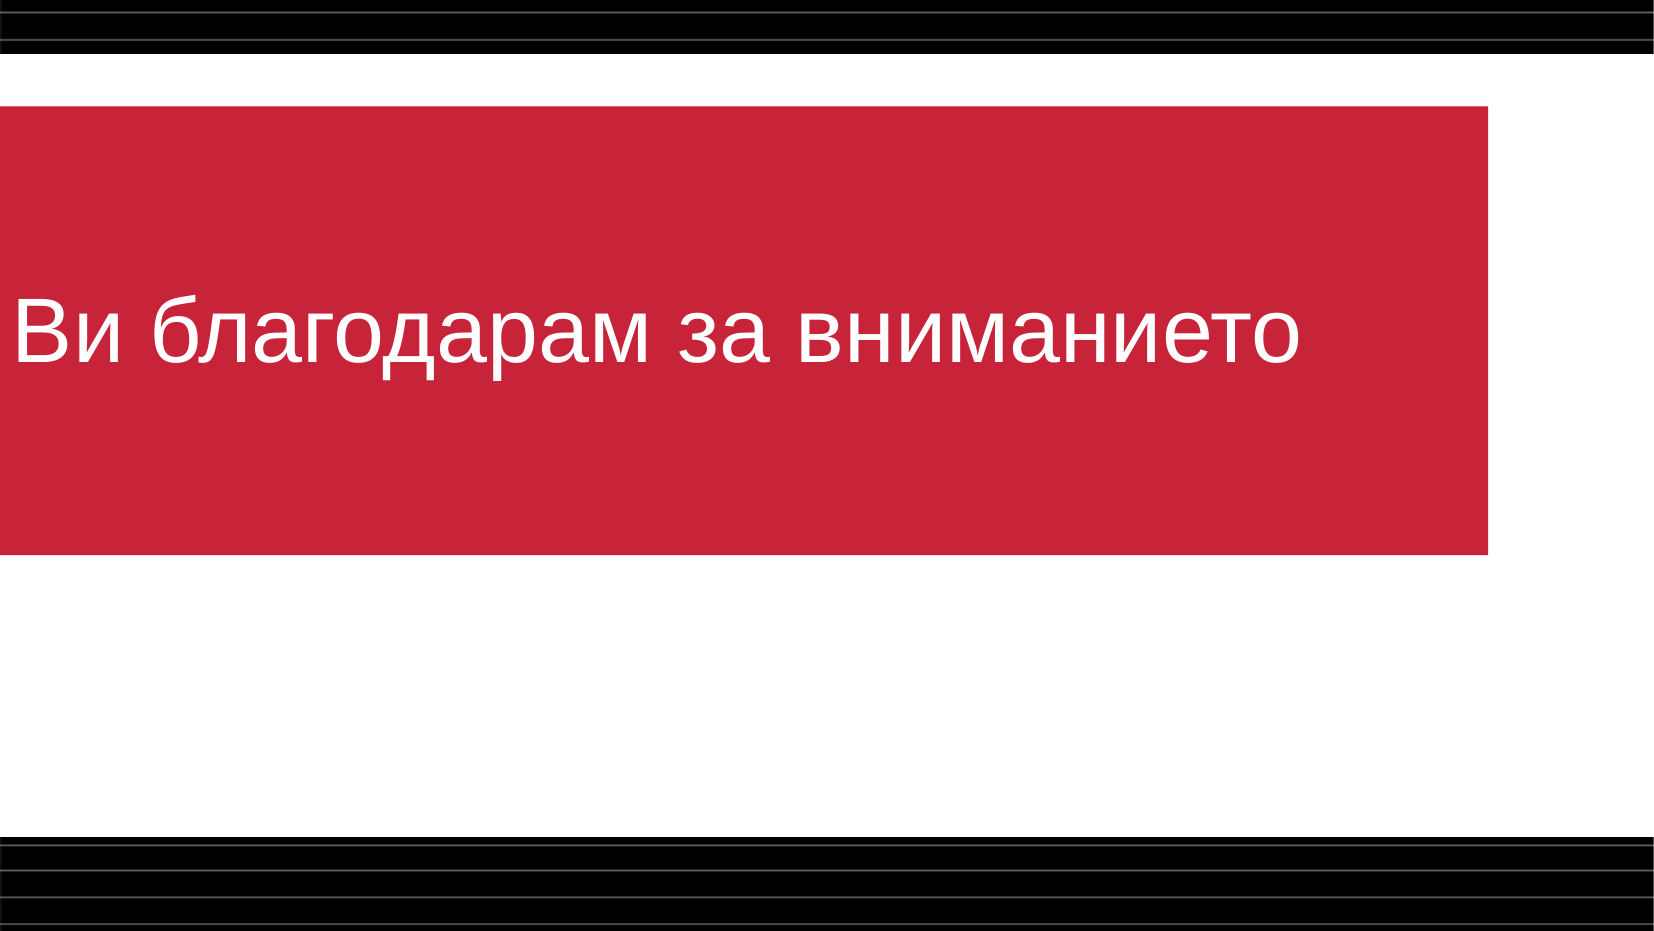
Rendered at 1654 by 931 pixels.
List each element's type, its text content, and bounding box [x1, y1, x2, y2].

picture [0, 837, 1654, 931]
picture [0, 0, 1654, 54]
title Ви благодарам за вниманието [0, 106, 1489, 556]
